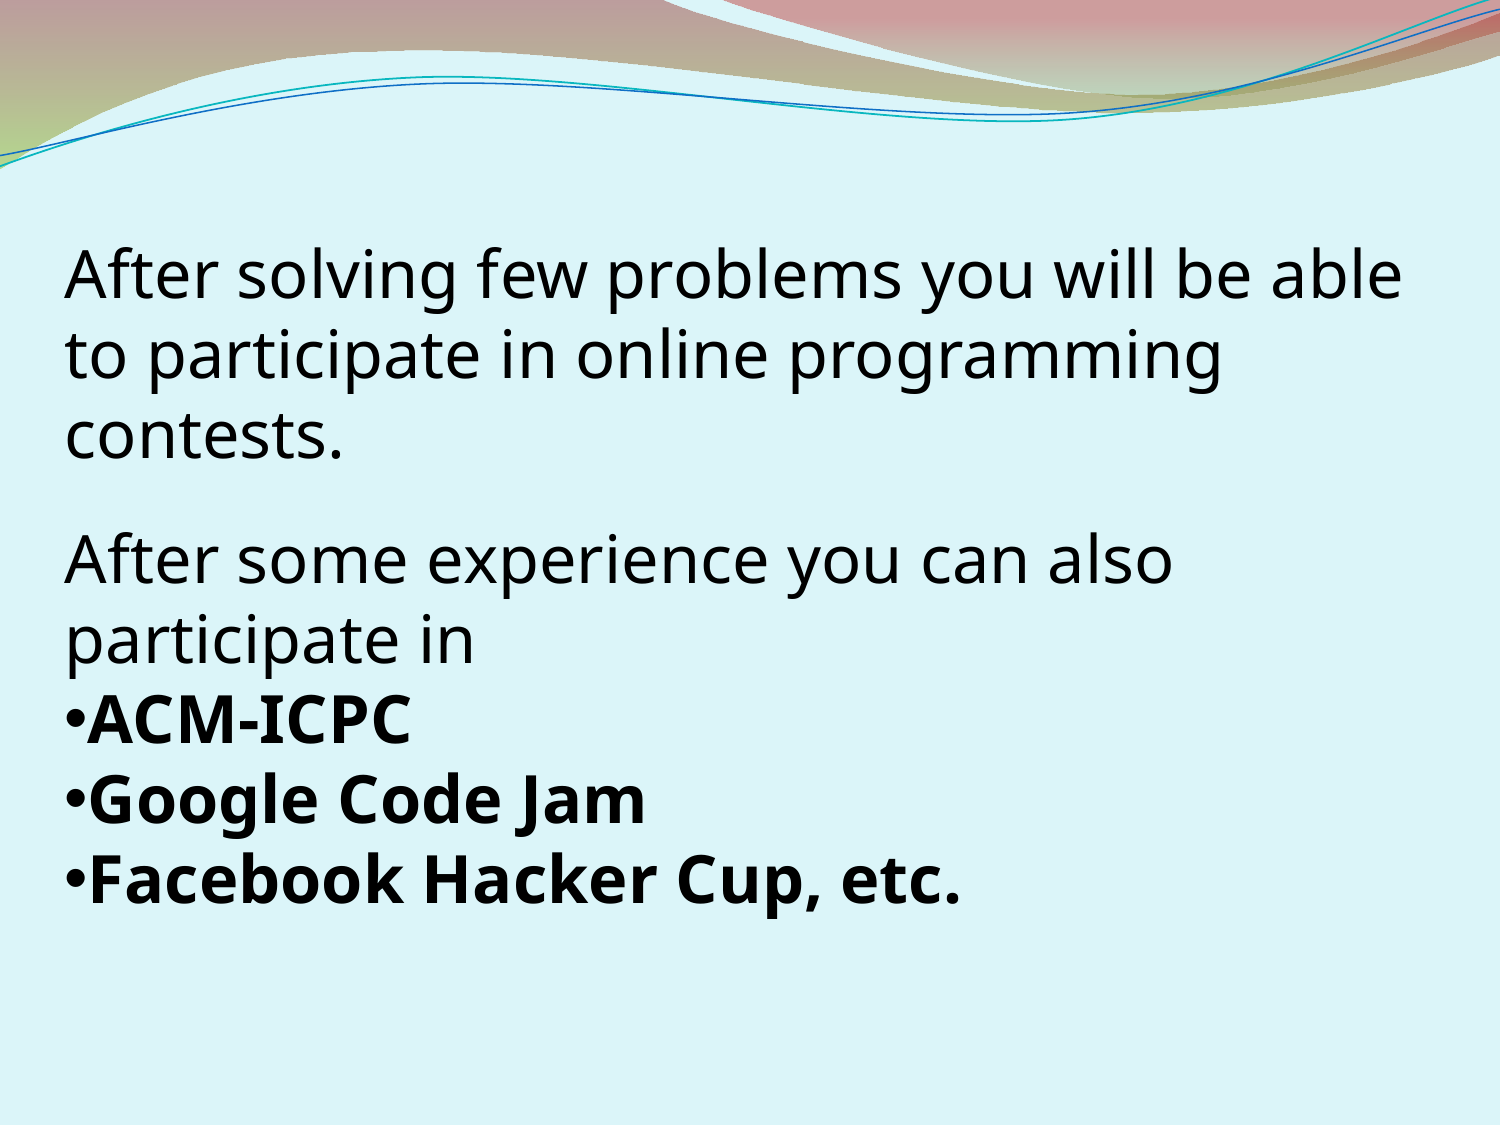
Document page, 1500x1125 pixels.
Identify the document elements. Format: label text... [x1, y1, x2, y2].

text_box After solving few problems you will be able to participate in online programming contests. After some experience you can also participate in ACM-ICPC Google Code Jam Facebook Hacker Cup, etc. [49, 224, 1425, 960]
